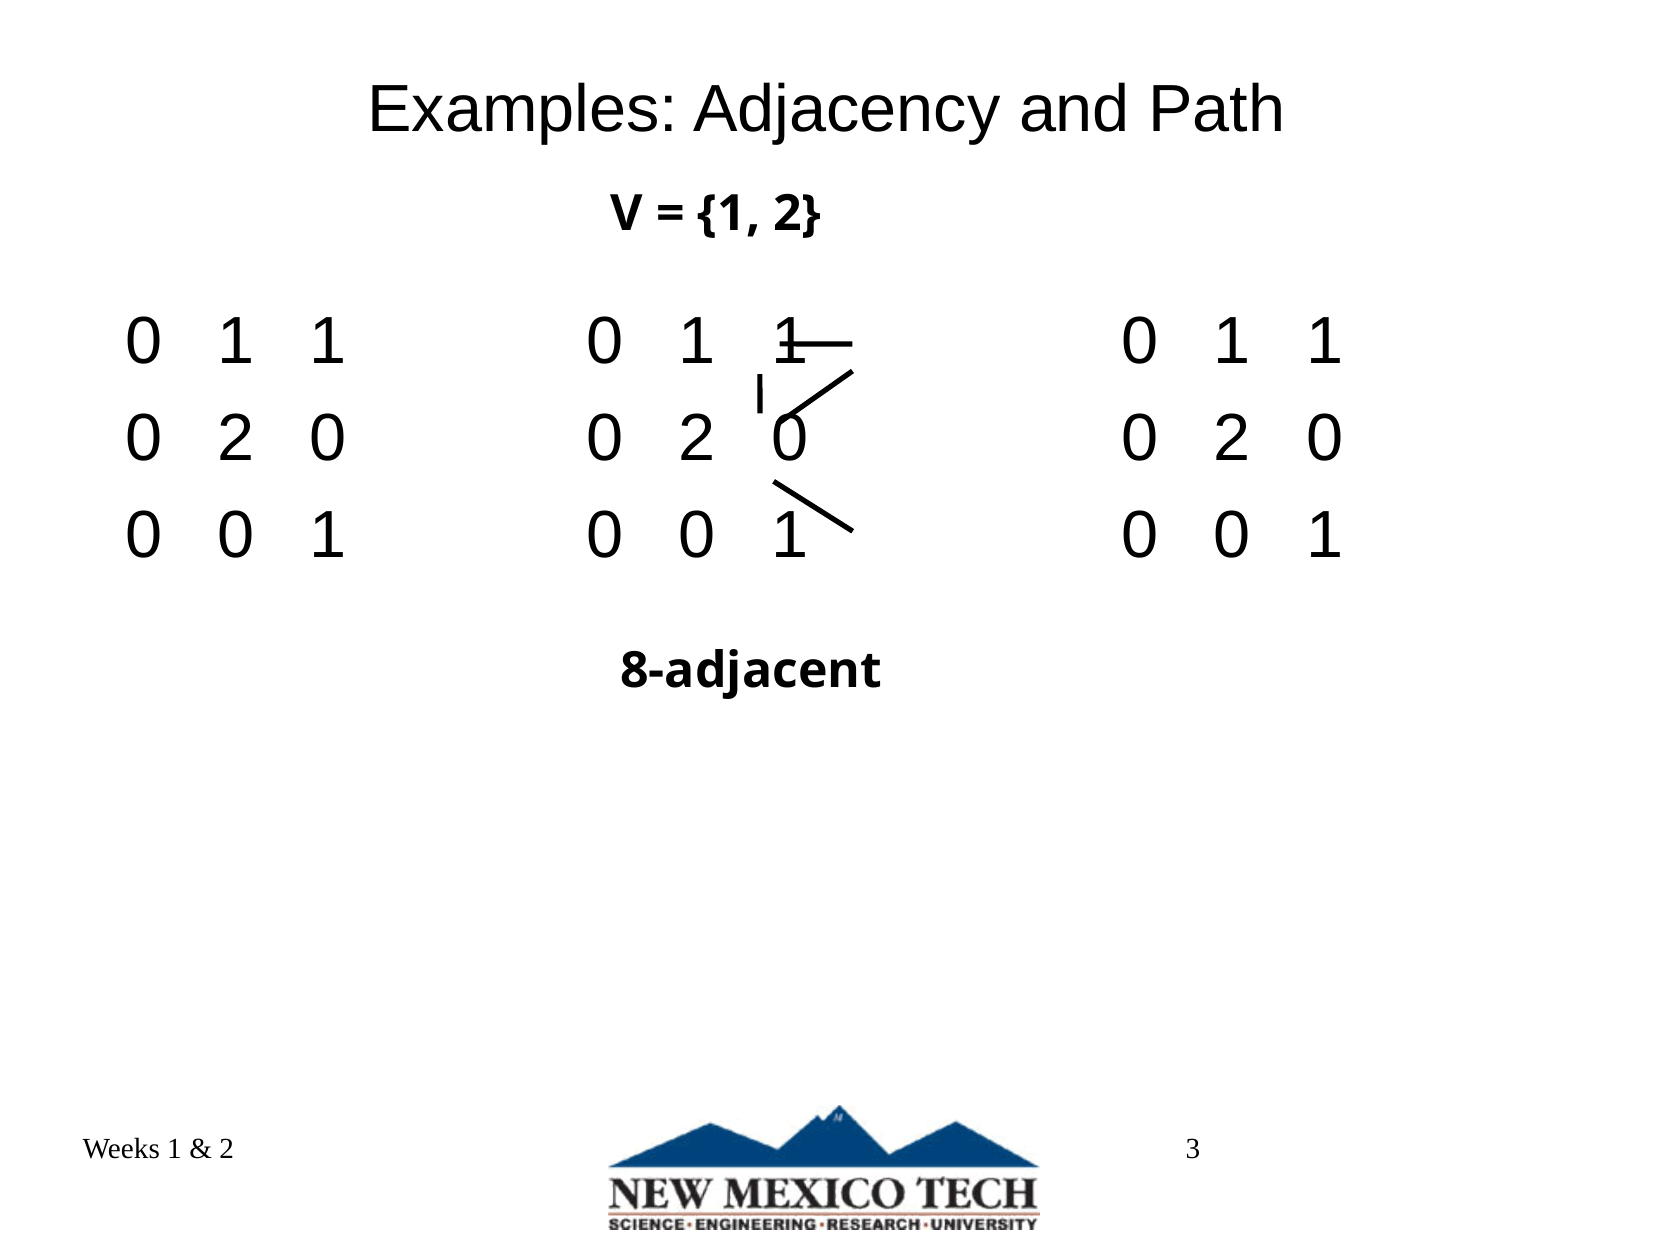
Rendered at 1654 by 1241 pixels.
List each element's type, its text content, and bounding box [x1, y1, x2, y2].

text_box [1185, 1129, 1571, 1216]
text_box Weeks 1 & 2 [82, 1129, 468, 1216]
text_box 8-adjacent [605, 629, 898, 705]
text_box V = {1, 2} [596, 173, 837, 309]
title Examples: Adjacency and Path [54, 41, 1599, 248]
picture [608, 1105, 1040, 1230]
list 0 1 1 0 1 1 0 1 1 0 2 0 0 2 0 0 2 0 0 0 1 0 0 1 0 0 1 [54, 289, 1599, 1103]
